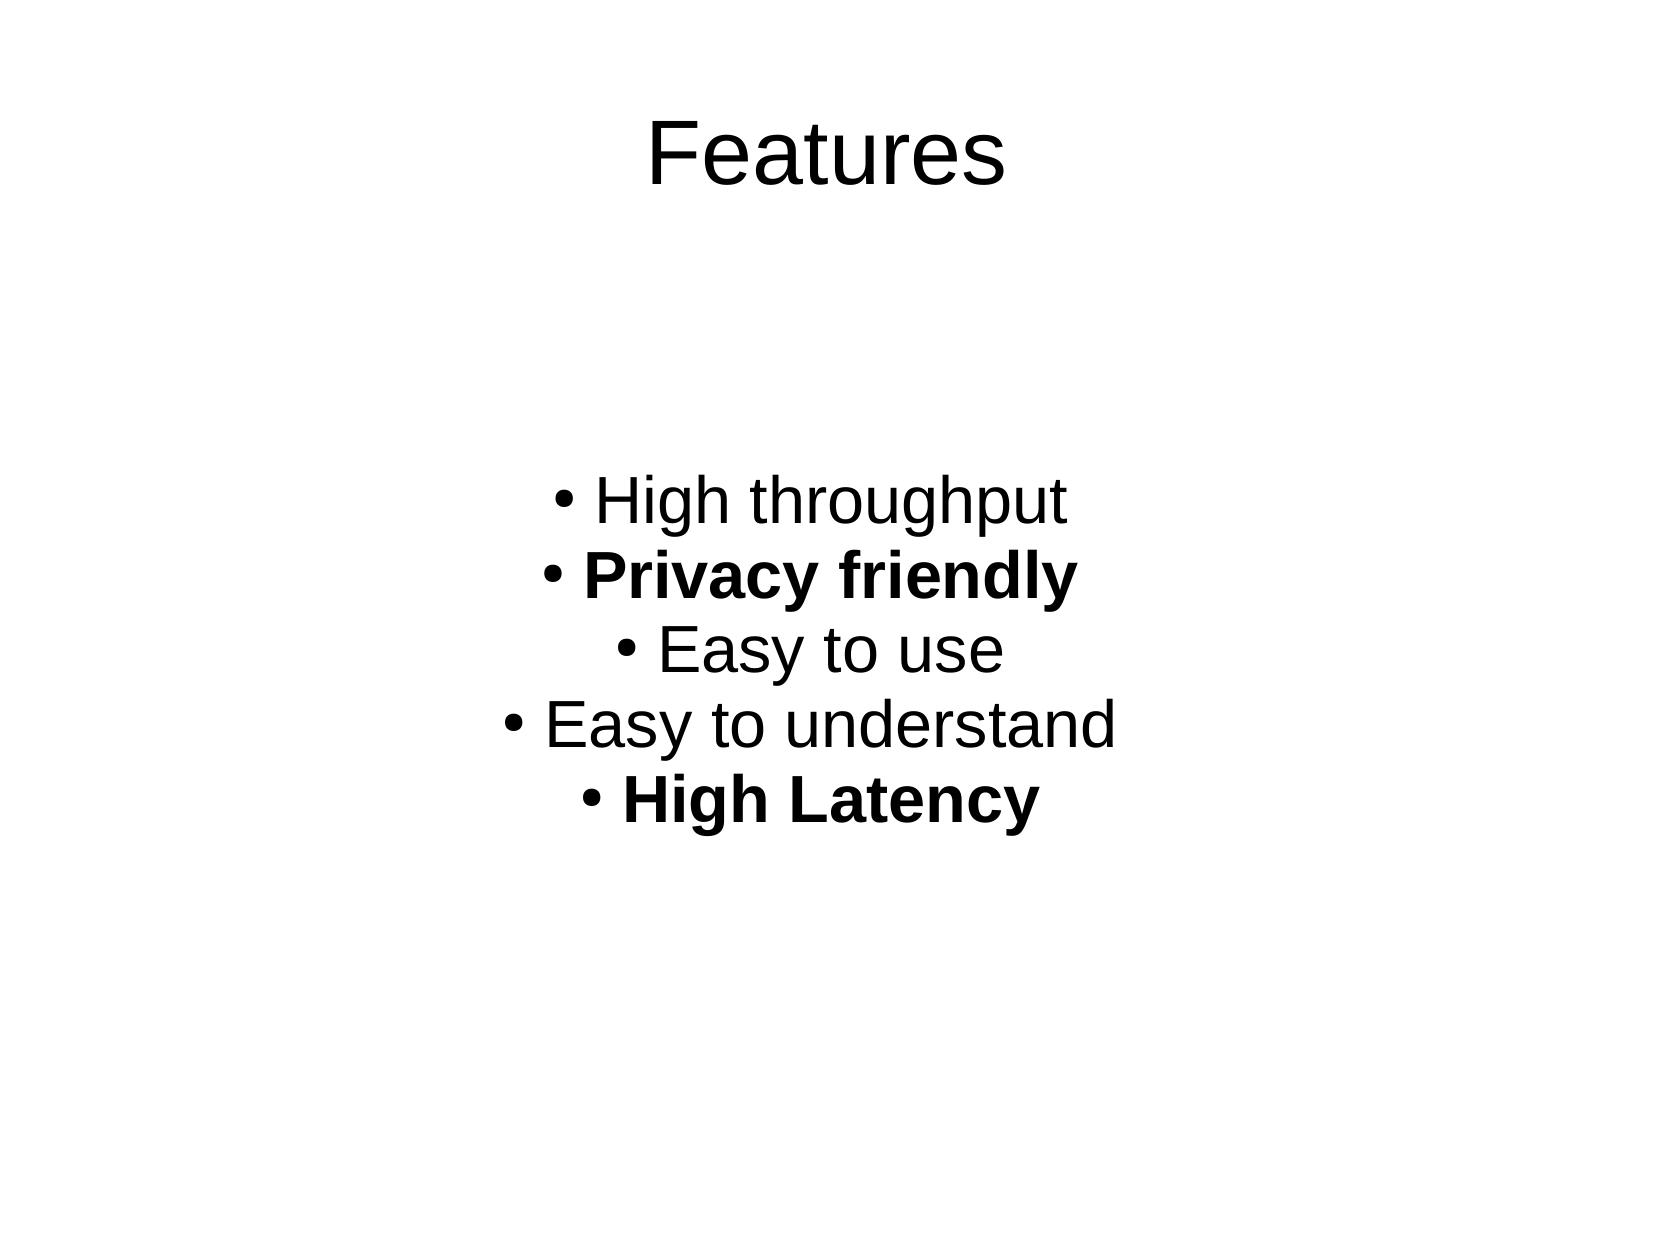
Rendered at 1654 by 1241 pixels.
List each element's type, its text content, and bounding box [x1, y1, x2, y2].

subtitle High throughput Privacy friendly Easy to use Easy to understand High Latency [82, 290, 1538, 1010]
title Features [82, 49, 1571, 257]
